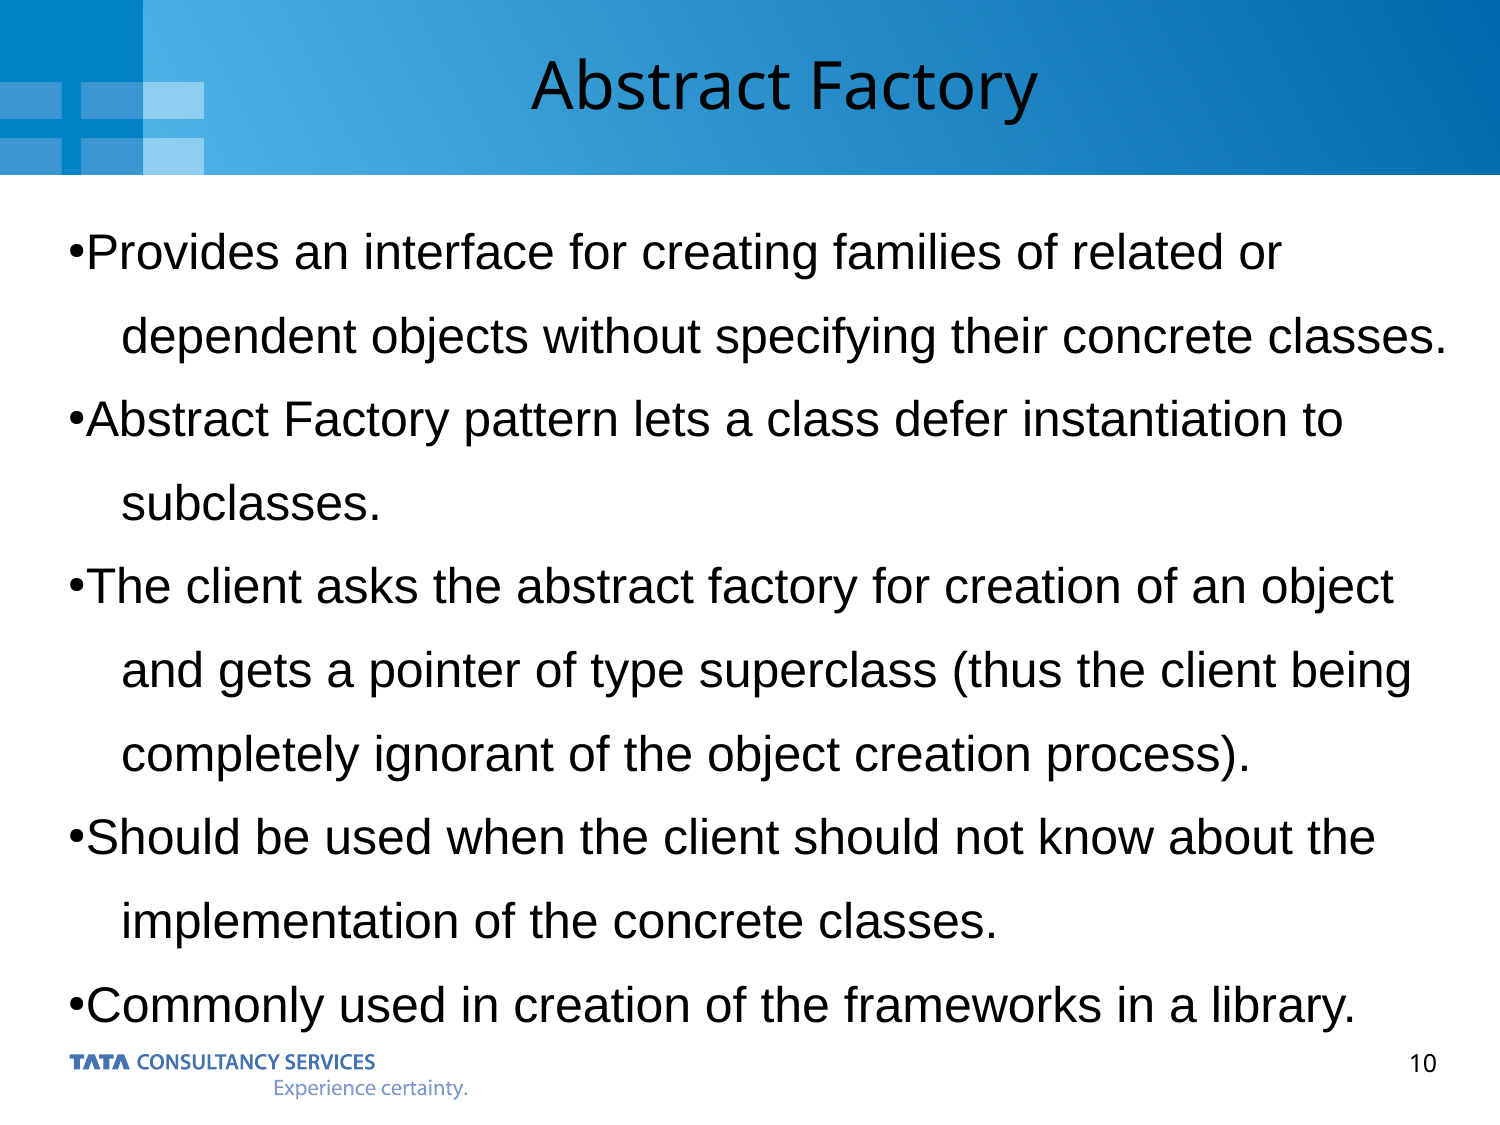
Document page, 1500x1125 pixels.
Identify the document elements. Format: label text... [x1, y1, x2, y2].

text_box Abstract Factory [224, 11, 1347, 154]
text_box Provides an interface for creating families of related or dependent objects without specifying their concrete classes. Abstract Factory pattern lets a class defer instantiation to subclasses. The client asks the abstract factory for creation of an object and gets a pointer of type superclass (thus the client being completely ignorant of the object creation process). Should be used when the client should not know about the implementation of the concrete classes. Commonly used in creation of the frameworks in a library. [35, 188, 1465, 1040]
